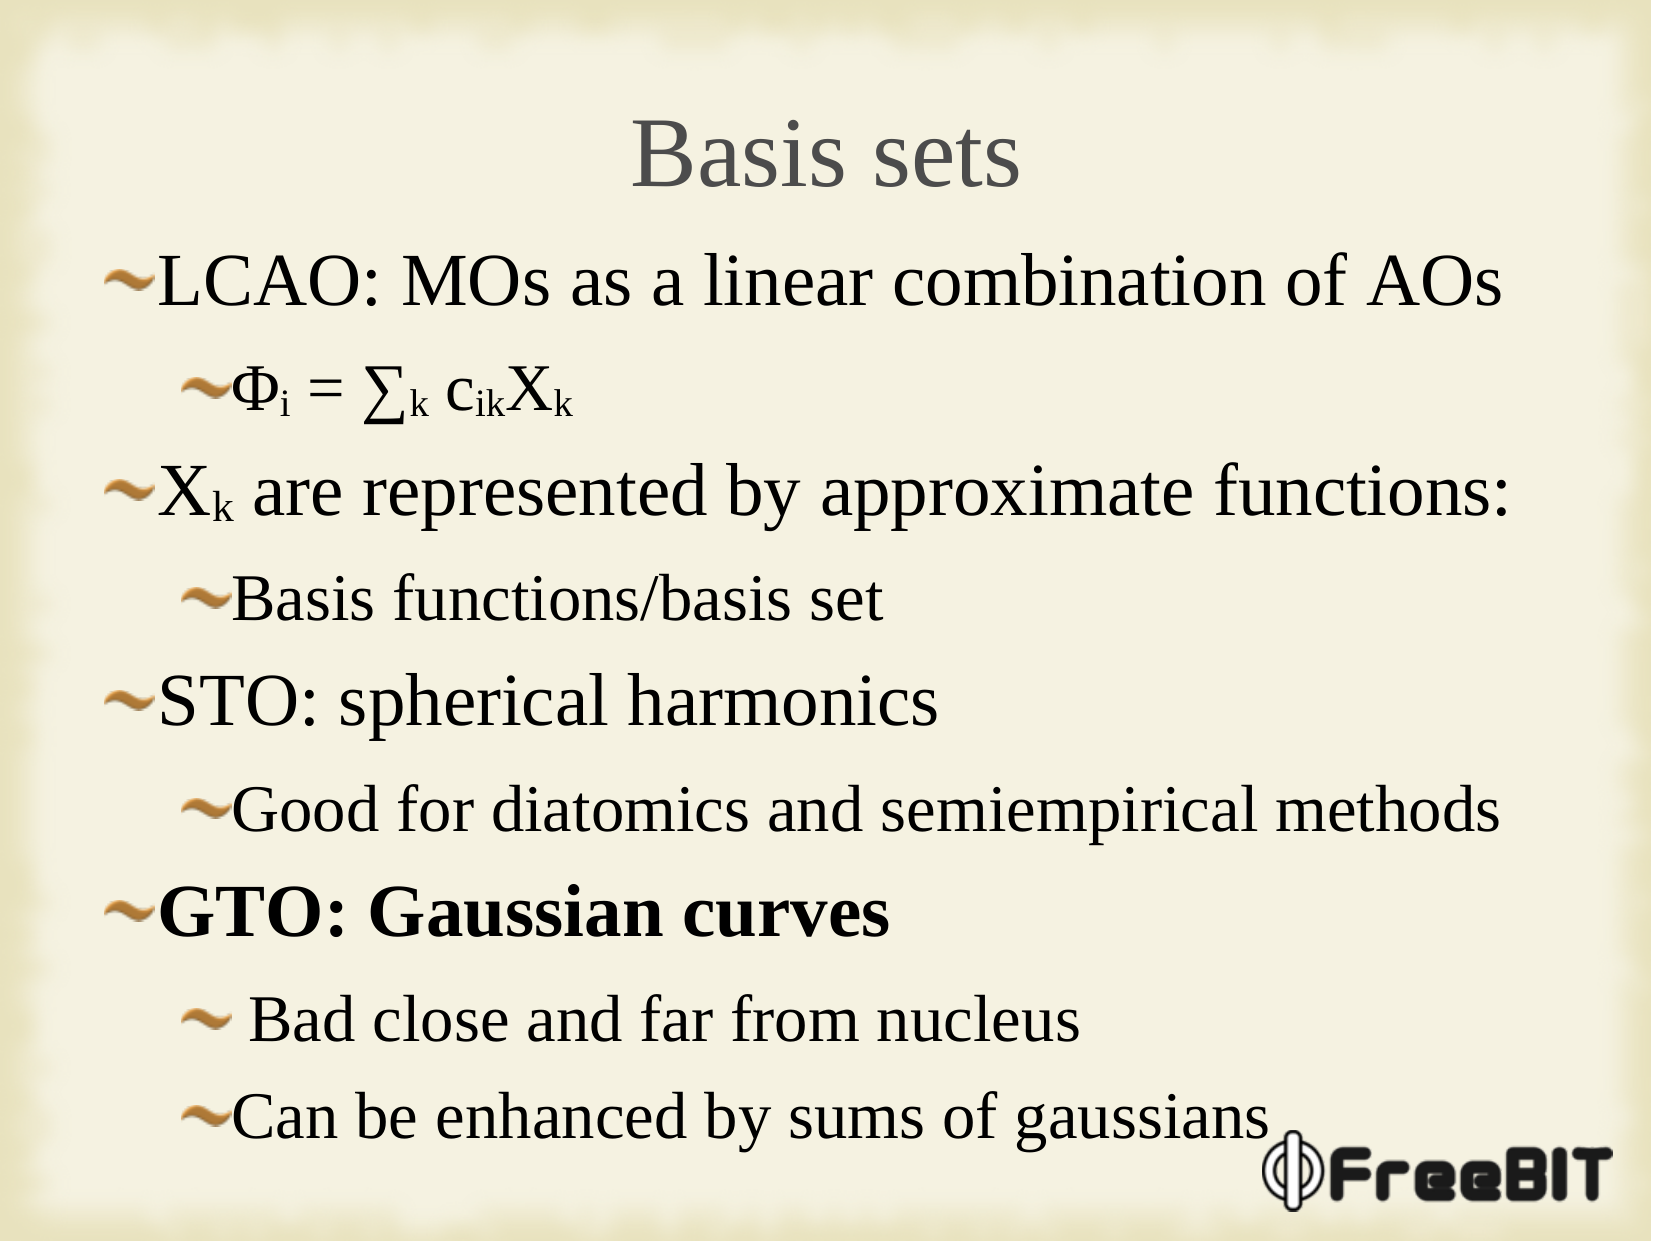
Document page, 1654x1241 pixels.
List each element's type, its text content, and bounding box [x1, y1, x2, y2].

list LCAO: MOs as a linear combination of AOs Φi = ∑k cikΧk Χk are represented by approximate functions: Basis functions/basis set STO: spherical harmonics Good for diatomics and semiempirical methods GTO: Gaussian curves Bad close and far from nucleus Can be enhanced by sums of gaussians [86, 238, 1576, 1201]
picture [0, 0, 1651, 1241]
title Basis sets [82, 49, 1571, 257]
